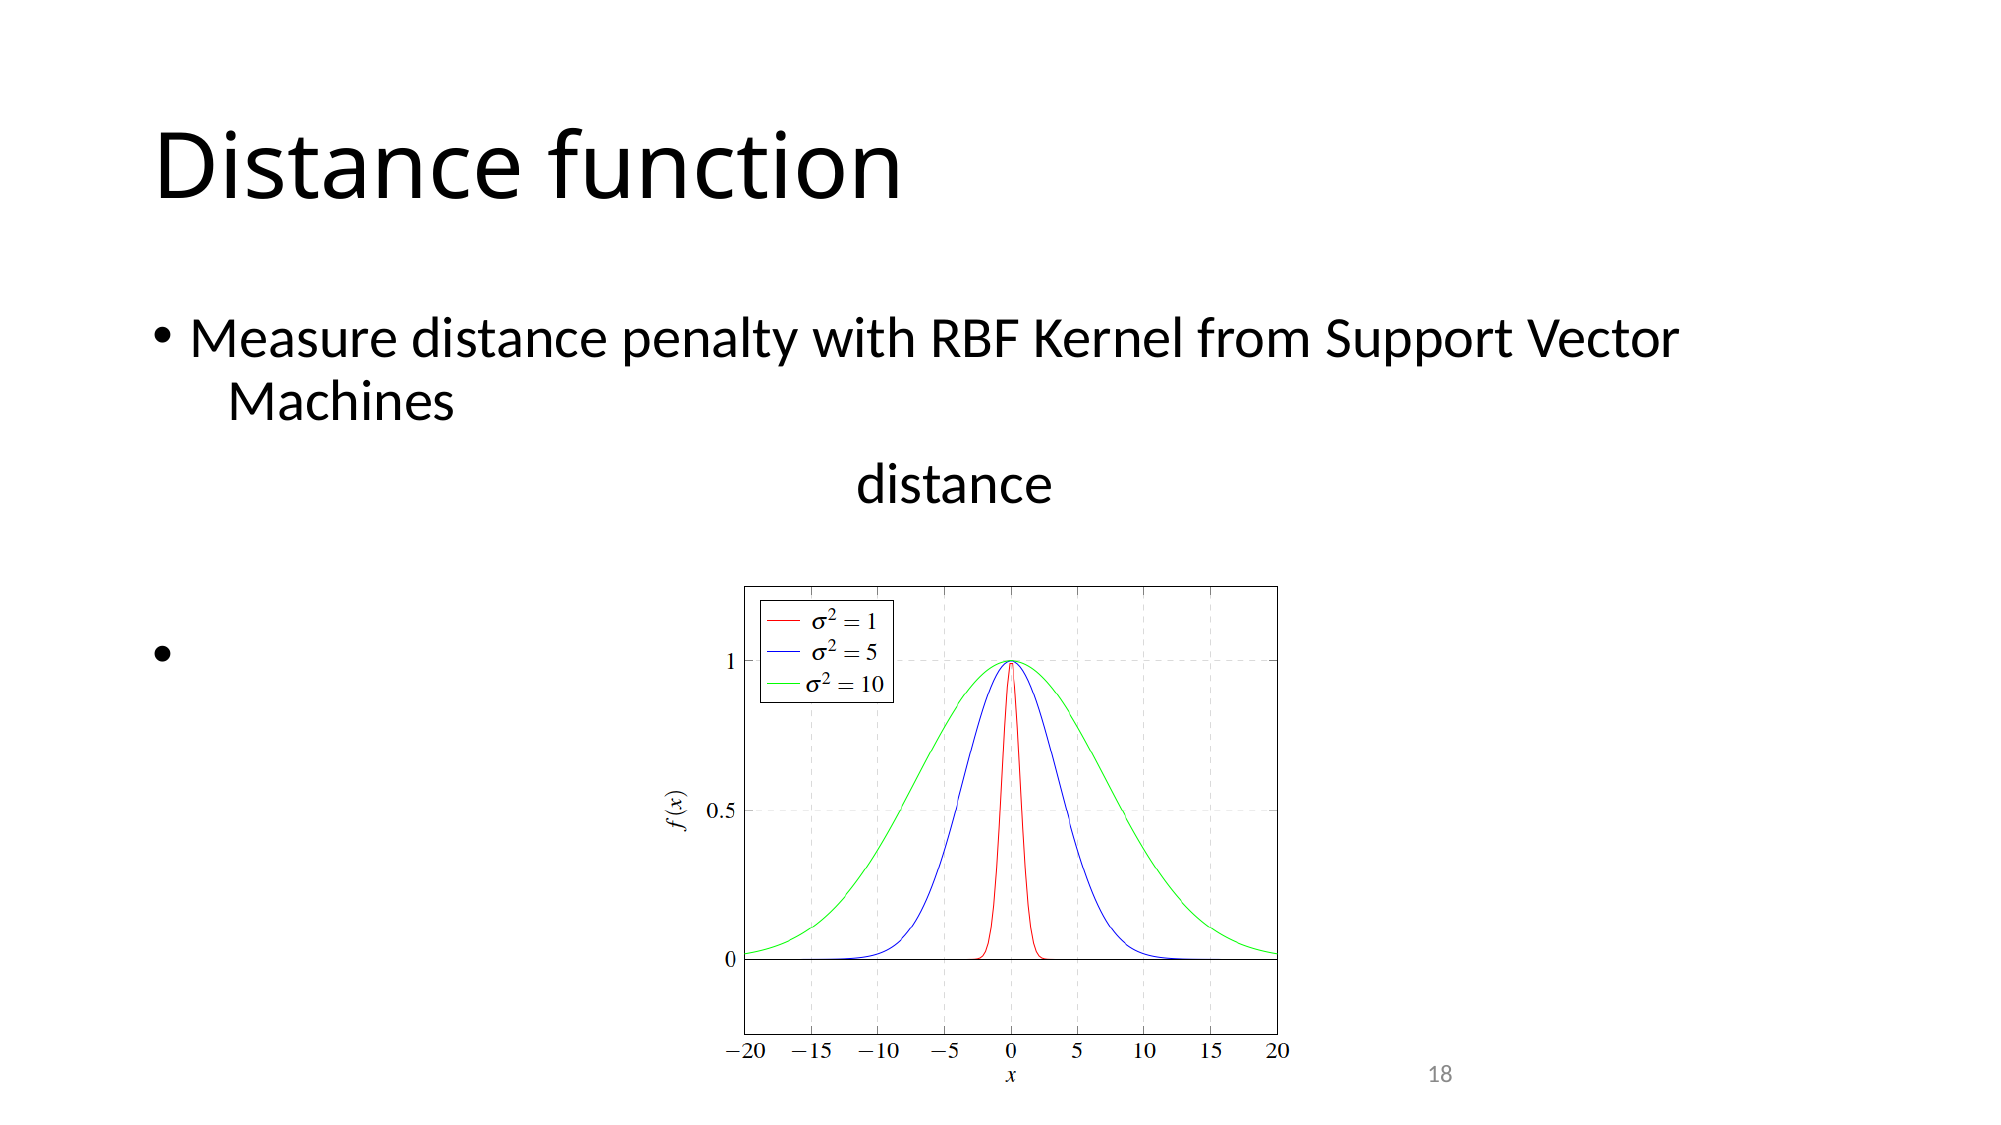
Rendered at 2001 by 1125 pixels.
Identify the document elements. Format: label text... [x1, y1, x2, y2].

text_box [1412, 1042, 1863, 1103]
picture [656, 576, 1294, 1103]
list Measure distance penalty with RBF Kernel from Support Vector Machines distance [137, 299, 1863, 1014]
title Distance function [137, 59, 1863, 278]
